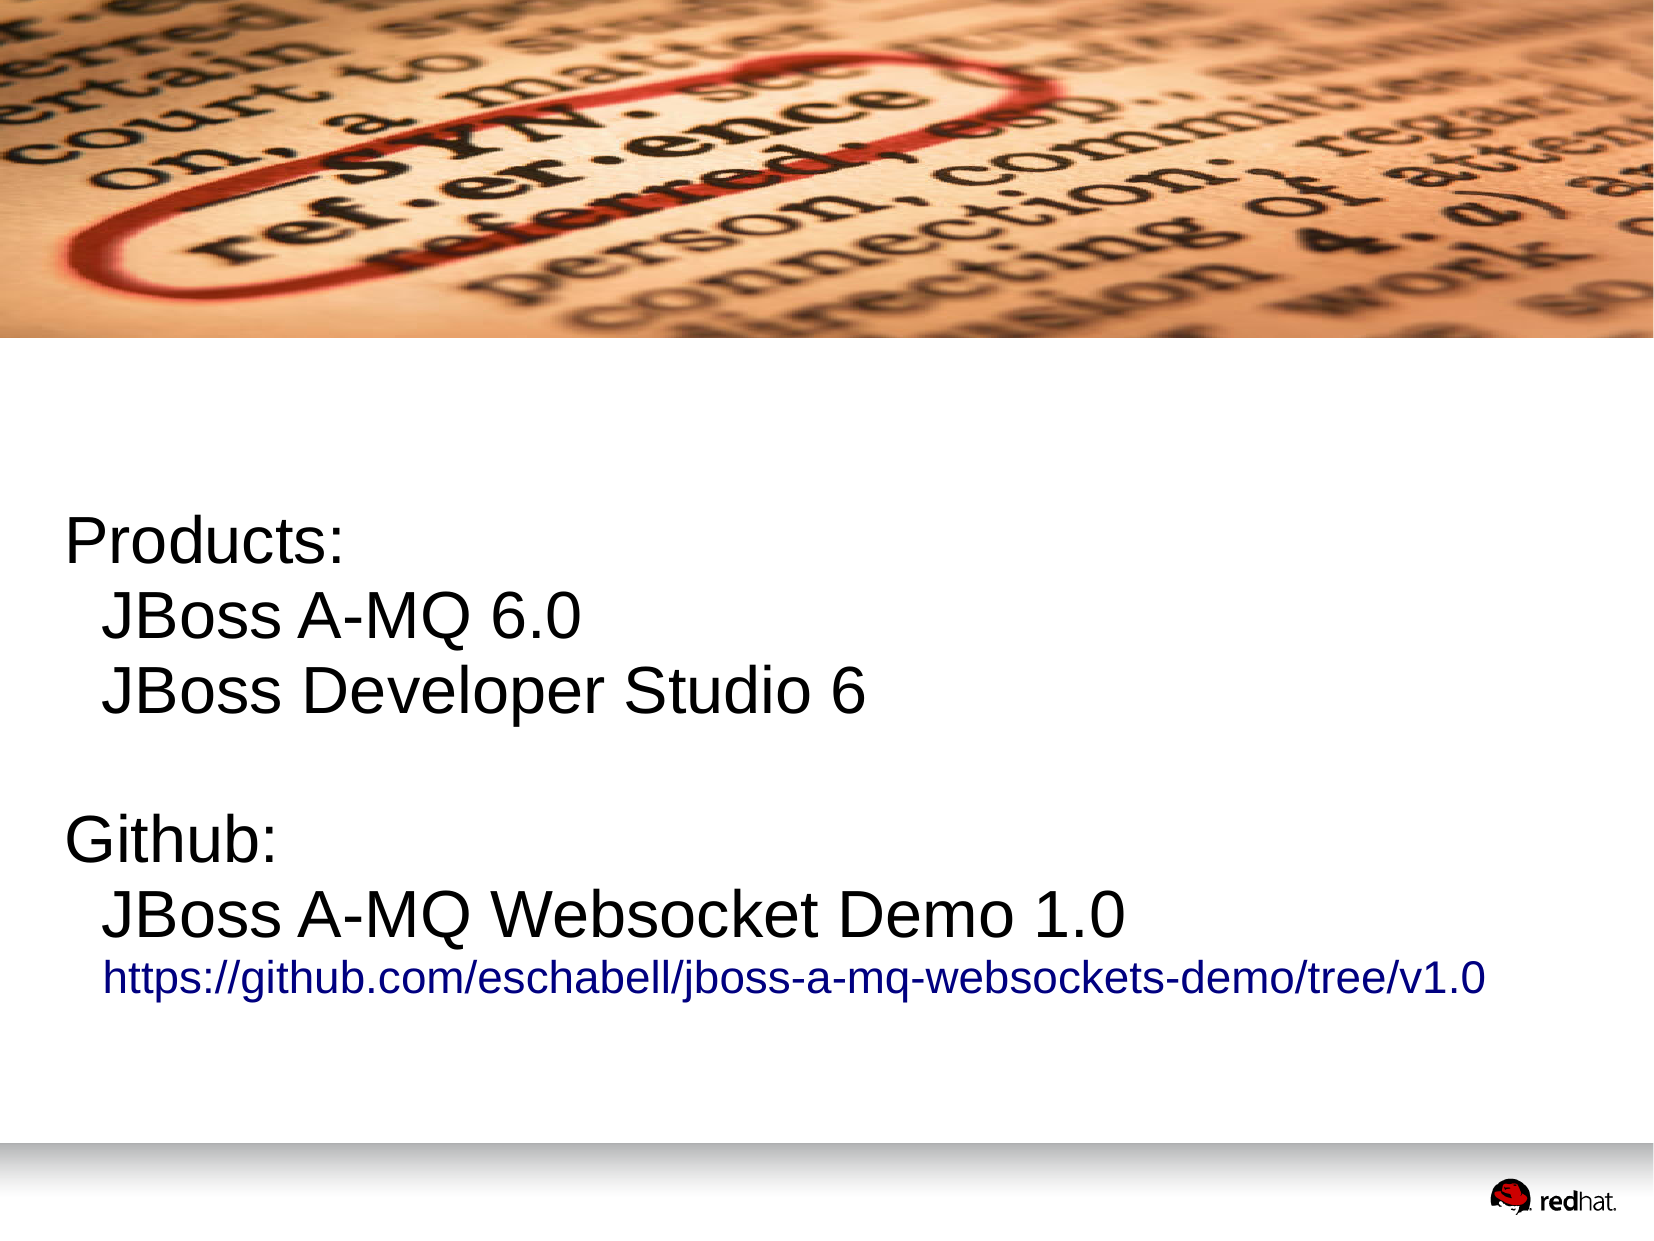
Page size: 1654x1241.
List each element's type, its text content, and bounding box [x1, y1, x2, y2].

picture [0, 0, 1654, 338]
subtitle Products: JBoss A-MQ 6.0 JBoss Developer Studio 6 Github: JBoss A-MQ Websocket Demo 1.0 https://github.com/eschabell/jboss-a-mq-websockets-demo/tree/v1.0 [64, 375, 1553, 1132]
picture [0, 1143, 1654, 1241]
